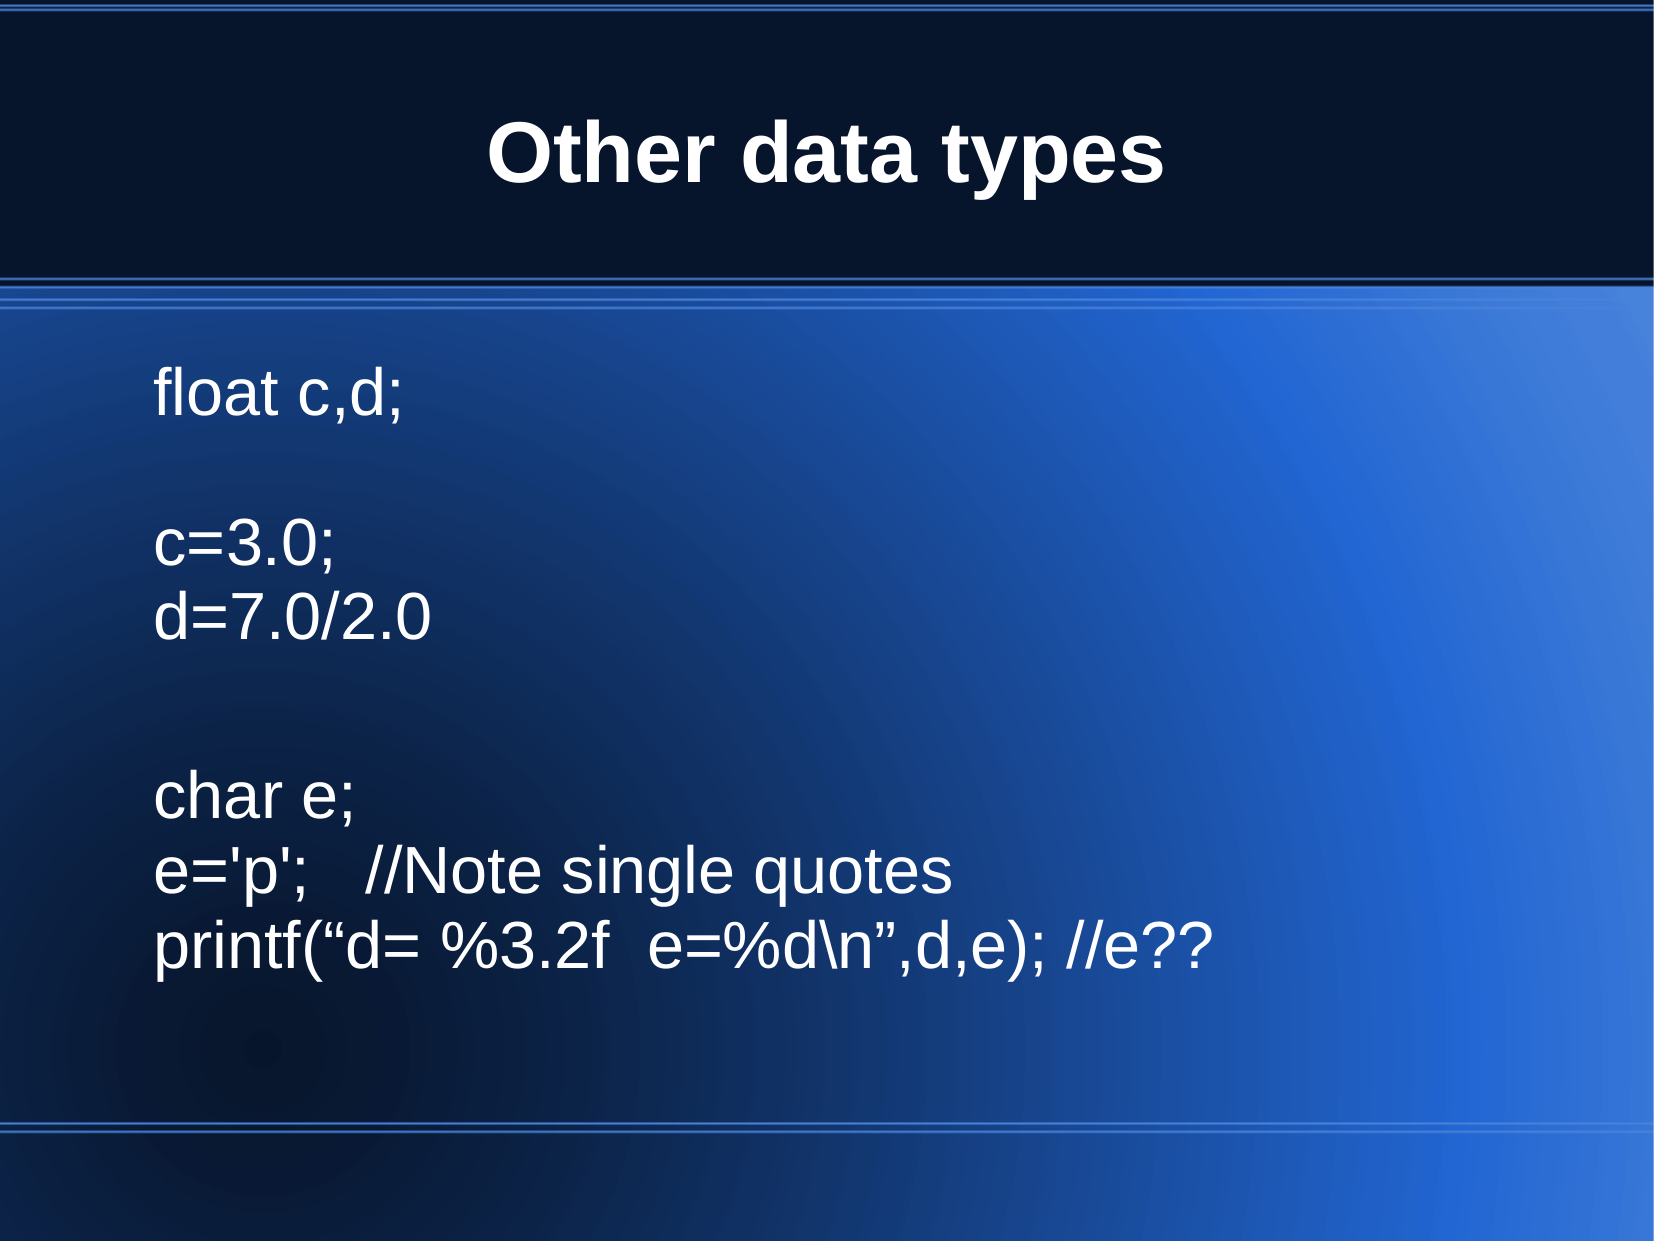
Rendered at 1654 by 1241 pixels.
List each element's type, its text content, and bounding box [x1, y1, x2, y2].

picture [0, 0, 1654, 1241]
title Other data types [82, 49, 1571, 257]
list float c,d; c=3.0; d=7.0/2.0 char e; e='p'; //Note single quotes printf(“d= %3.2f e=%d\n”,d,e); //e?? [82, 355, 1571, 1058]
